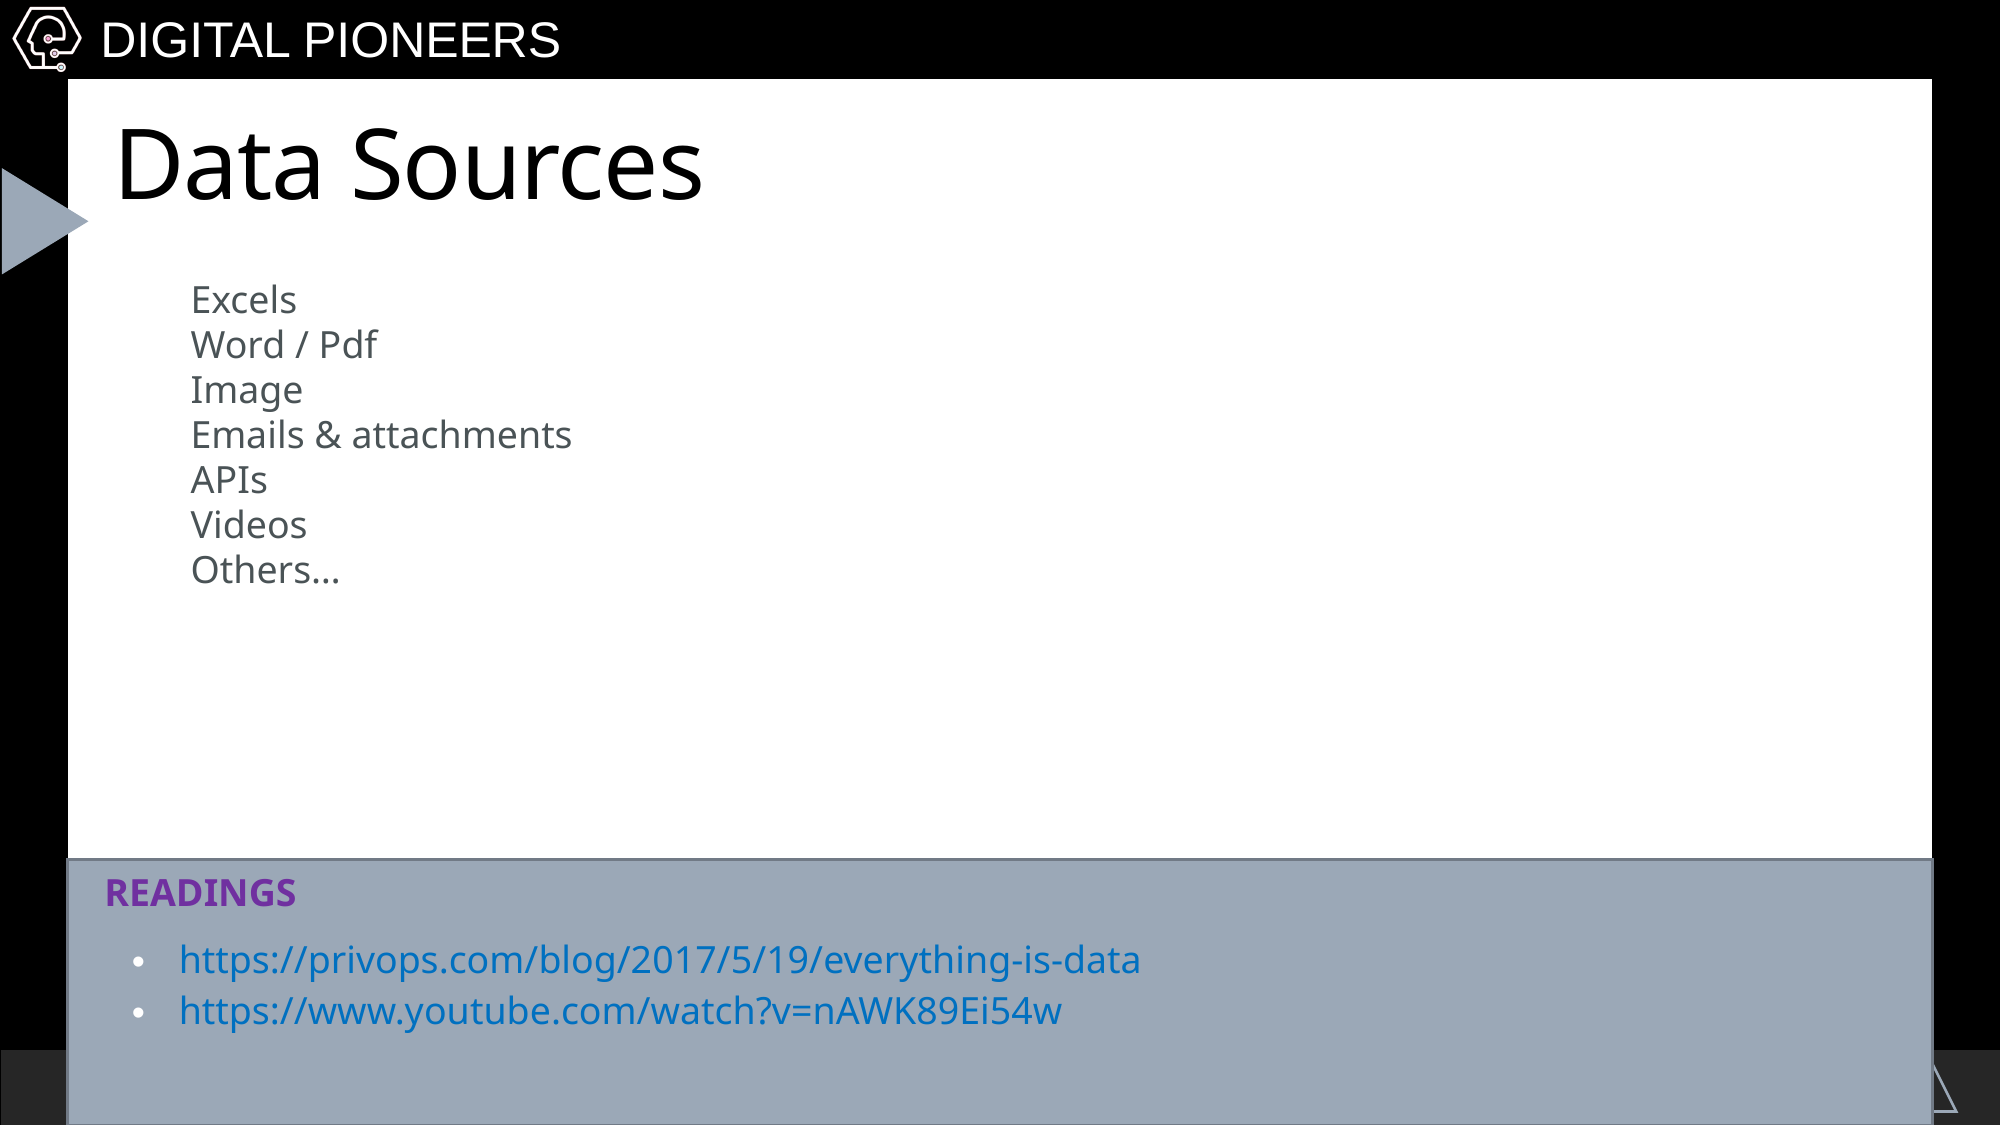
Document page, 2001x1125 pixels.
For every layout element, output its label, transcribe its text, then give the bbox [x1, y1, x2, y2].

title Data Sources [98, 93, 1813, 243]
text_box Excels Word / Pdf Image Emails & attachments APIs Videos Others… [119, 268, 1842, 602]
text_box https://privops.com/blog/2017/5/19/everything-is-data https://www.youtube.com/watch?v=nAWK89Ei54w [116, 928, 1264, 1125]
text_box DIGITAL PIONEERS [85, 0, 596, 76]
text_box READINGS [89, 861, 326, 922]
text_box [68, 860, 1933, 1125]
picture [7, 5, 85, 73]
